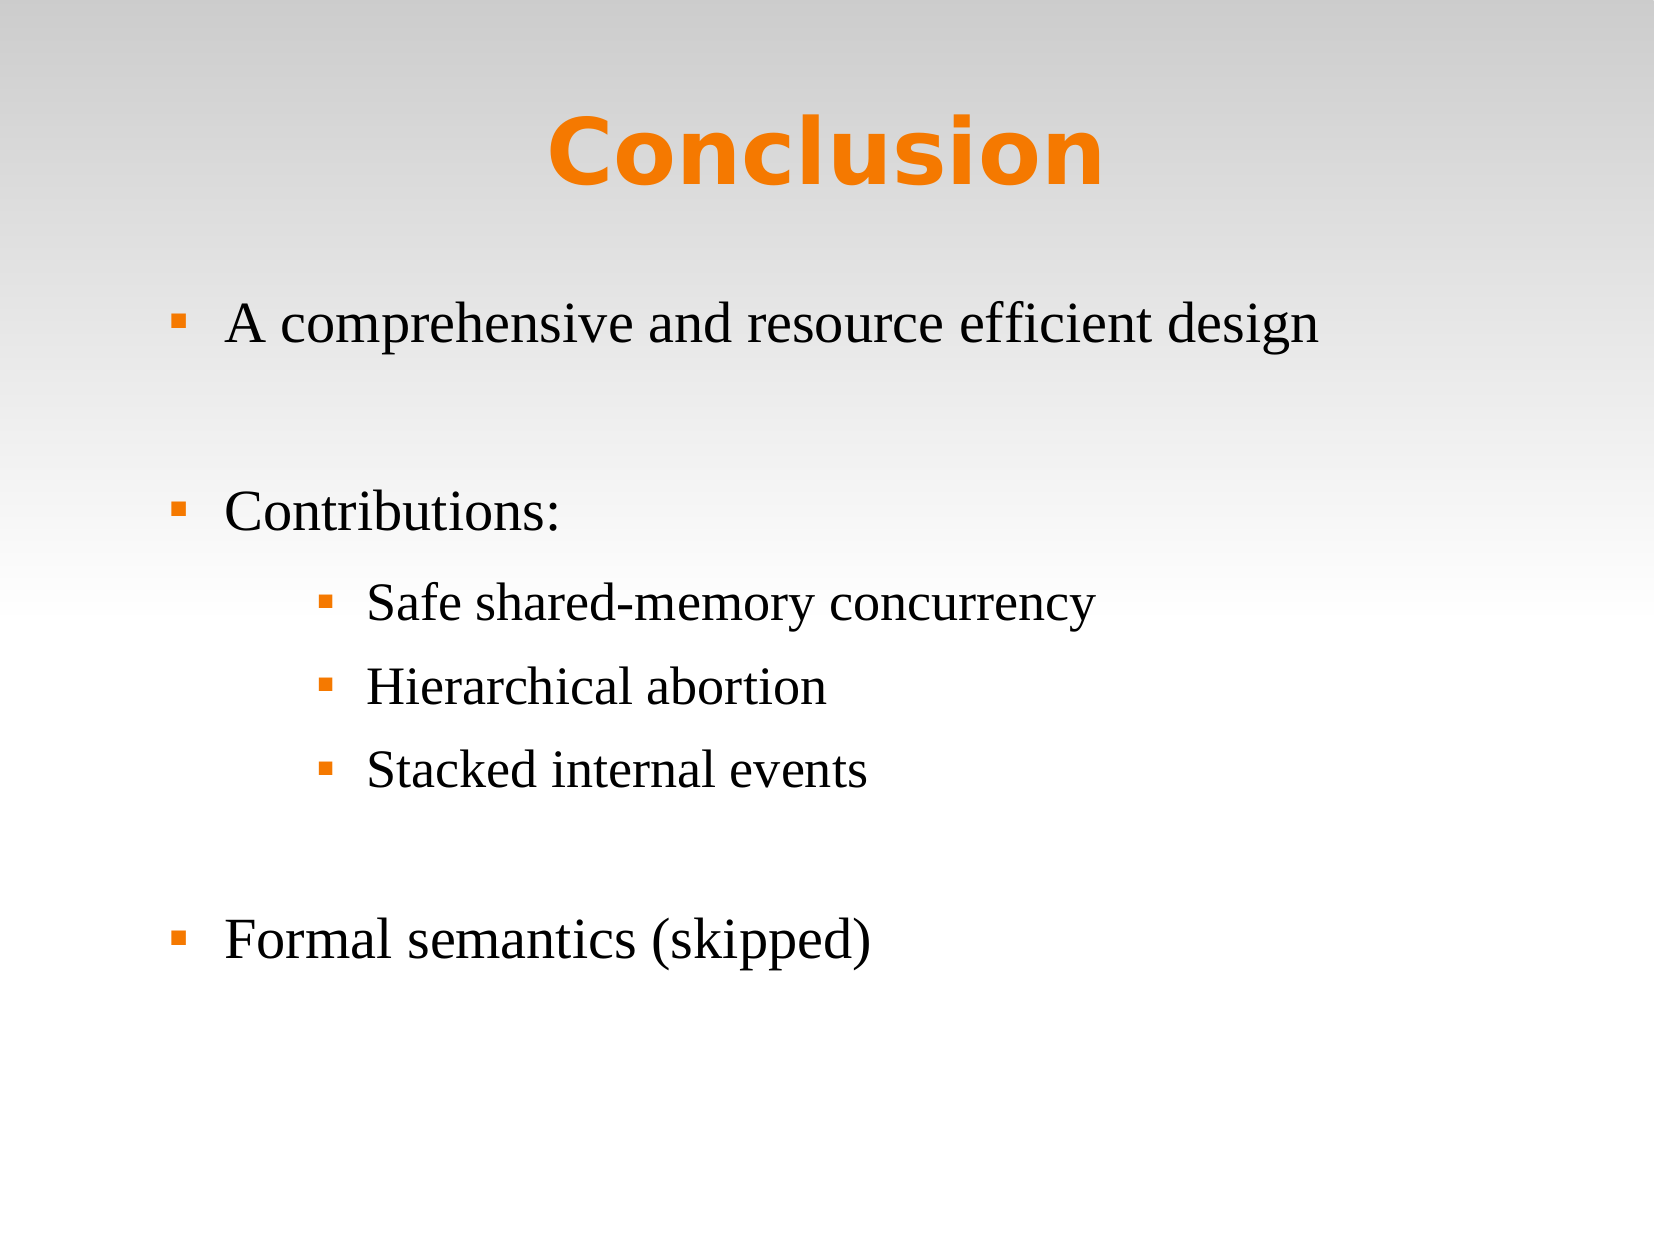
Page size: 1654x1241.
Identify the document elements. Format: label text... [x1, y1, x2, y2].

title Conclusion [82, 49, 1571, 257]
list A comprehensive and resource efficient design Contributions: Safe shared-memory concurrency Hierarchical abortion Stacked internal events Formal semantics (skipped) [82, 290, 1501, 1118]
